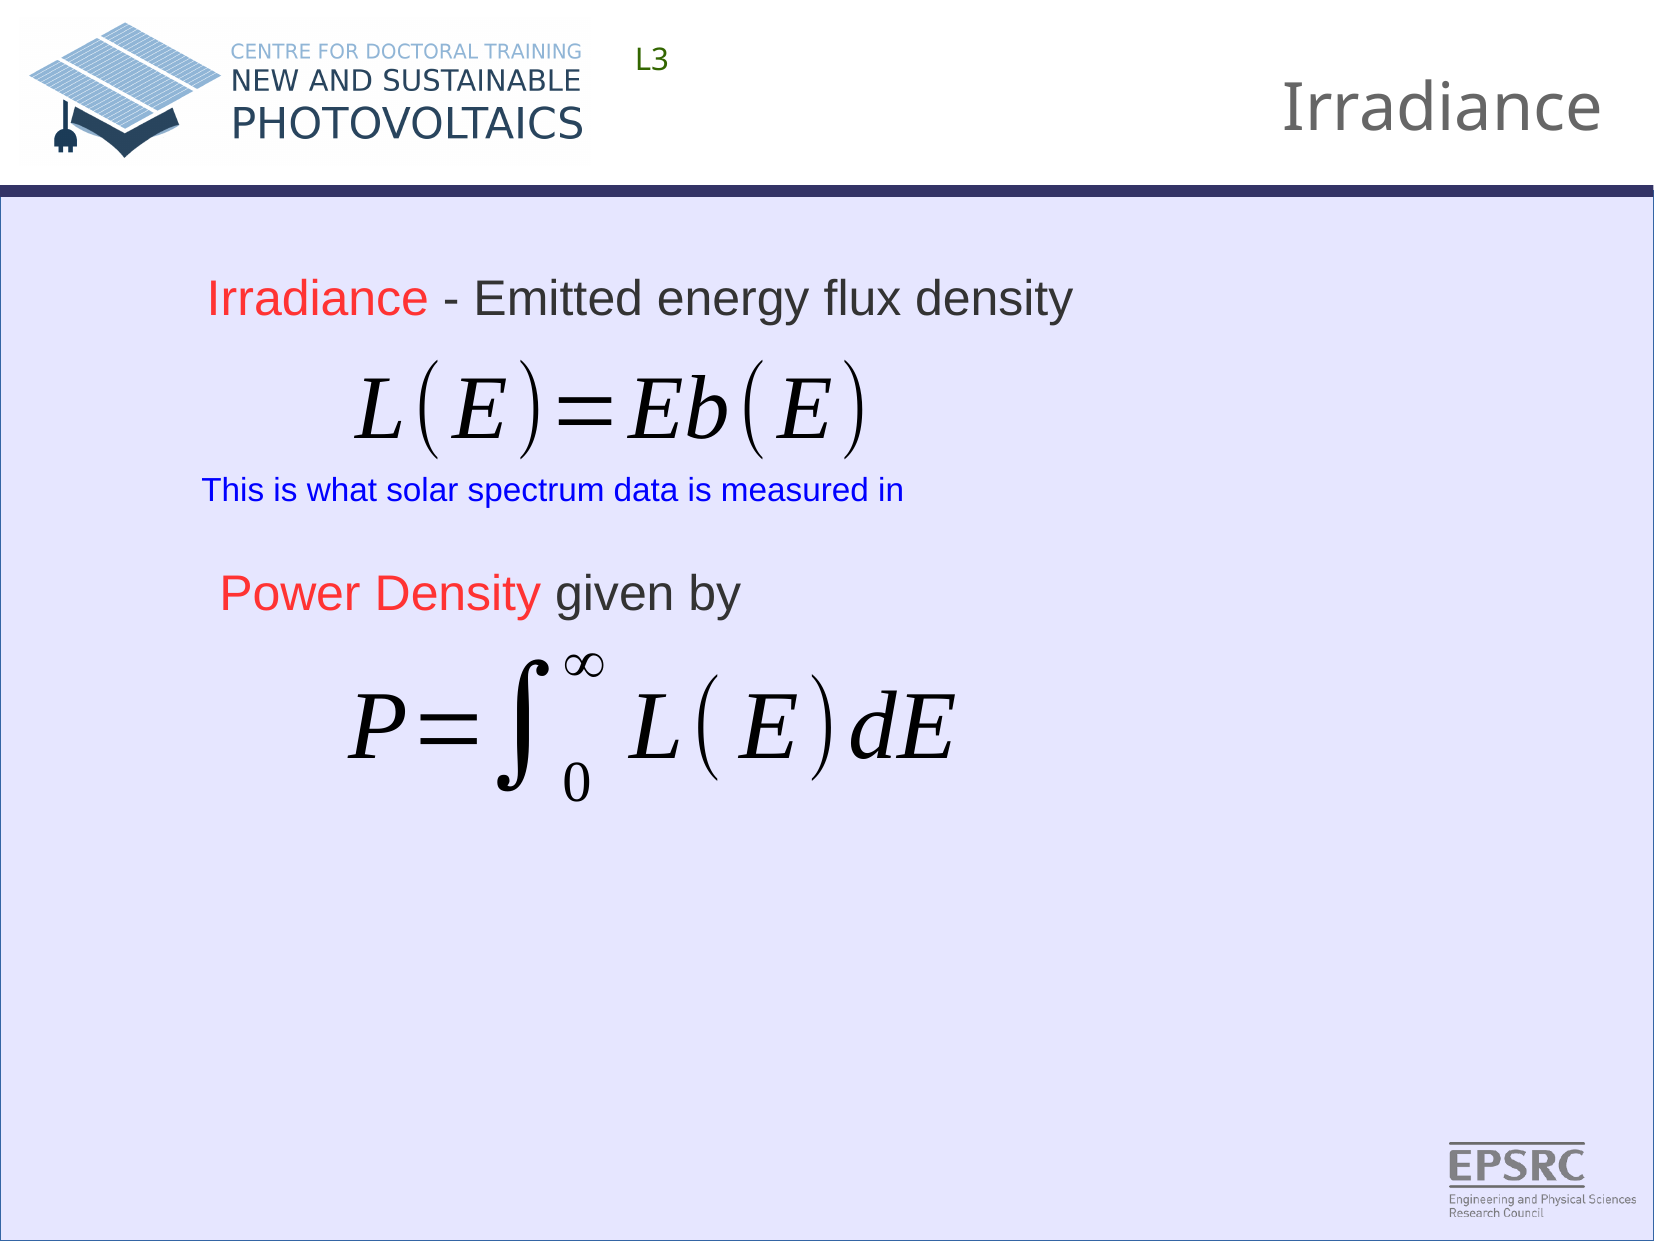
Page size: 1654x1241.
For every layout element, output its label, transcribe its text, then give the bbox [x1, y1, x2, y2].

picture [1449, 1142, 1636, 1217]
text_box This is what solar spectrum data is measured in [183, 460, 924, 519]
chart [318, 649, 982, 812]
text_box Power Density given by [201, 555, 760, 633]
text_box Irradiance [767, 51, 1619, 142]
text_box Irradiance - Emitted energy flux density [188, 259, 1092, 337]
picture [19, 17, 591, 166]
text_box [0, 197, 1654, 1241]
text_box L3 [620, 29, 880, 80]
chart [327, 352, 895, 460]
